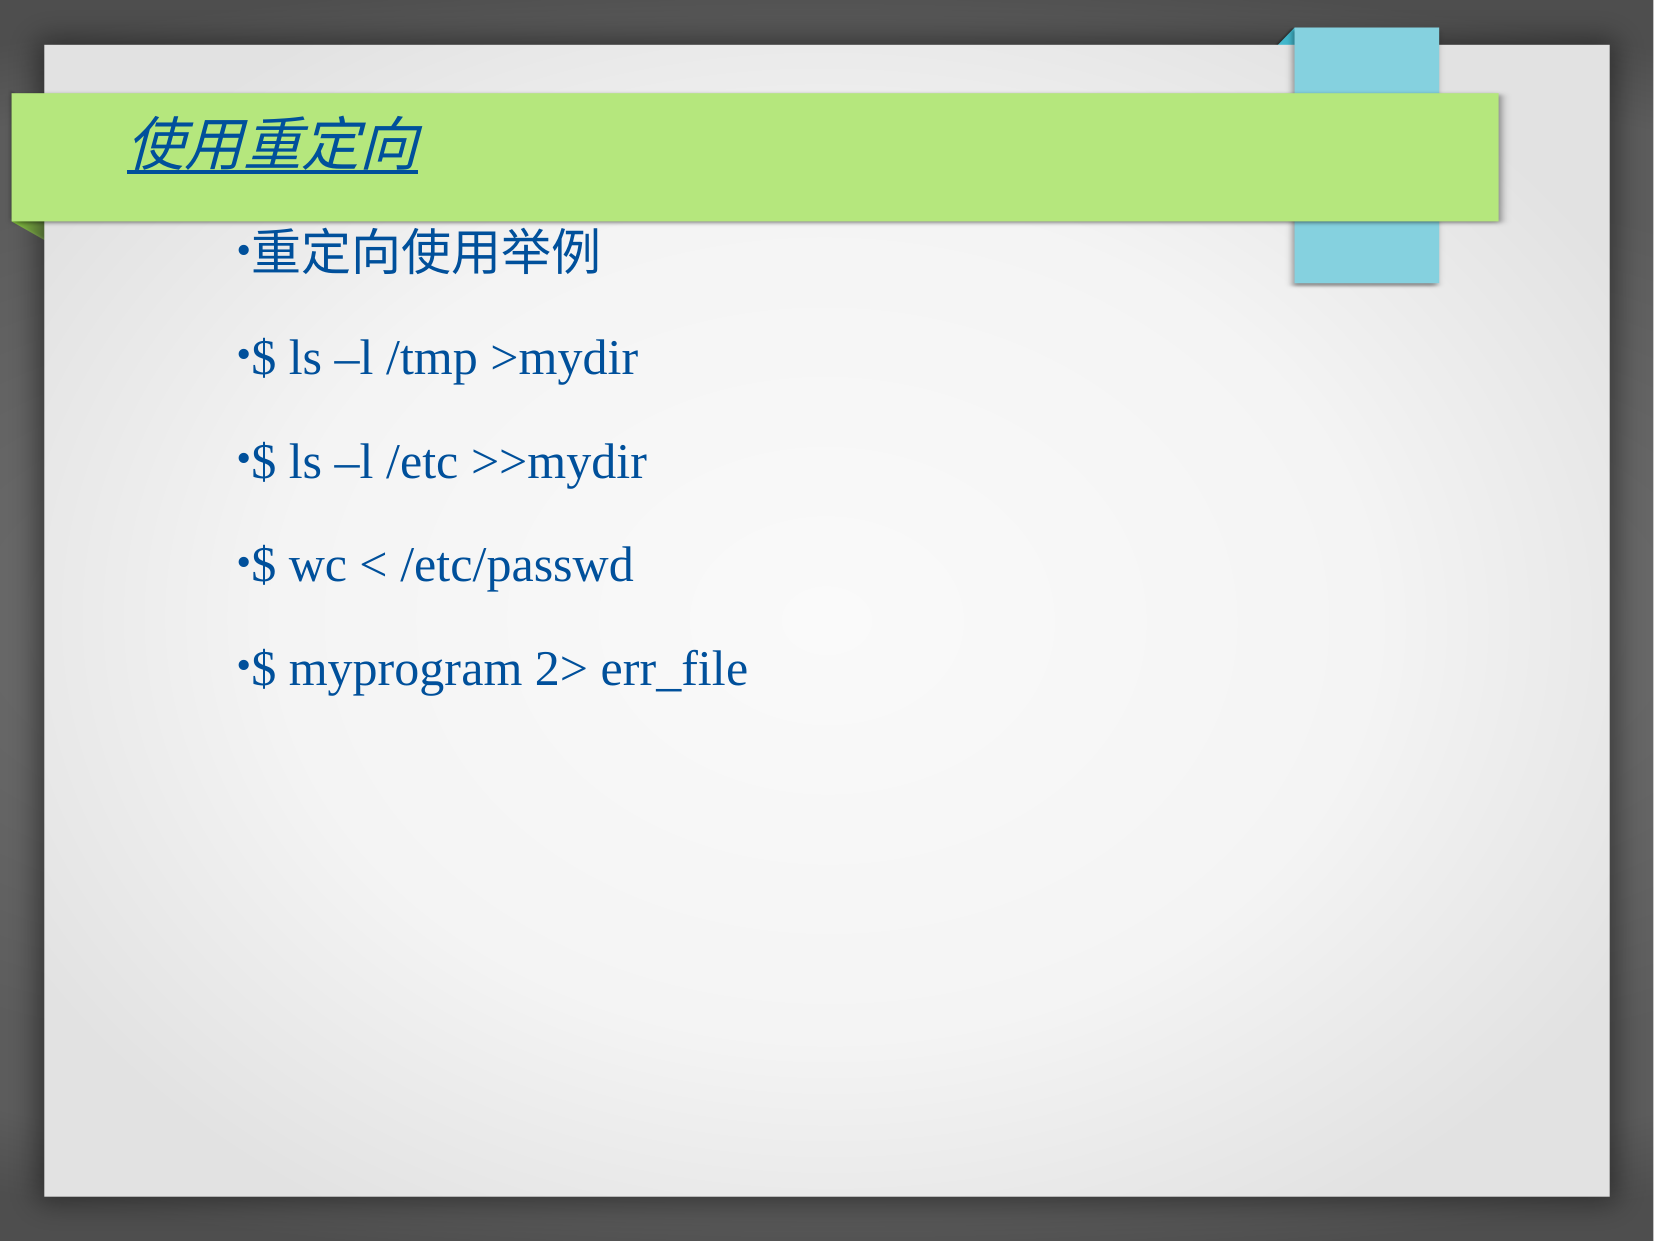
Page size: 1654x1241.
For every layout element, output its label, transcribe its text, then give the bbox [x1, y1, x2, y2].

text_box 使用重定向 重定向使用举例 $ ls –l /tmp >mydir $ ls –l /etc >>mydir $ wc < /etc/passwd $ myprogram 2> err_file [71, 99, 1595, 704]
picture [0, 0, 1654, 1241]
